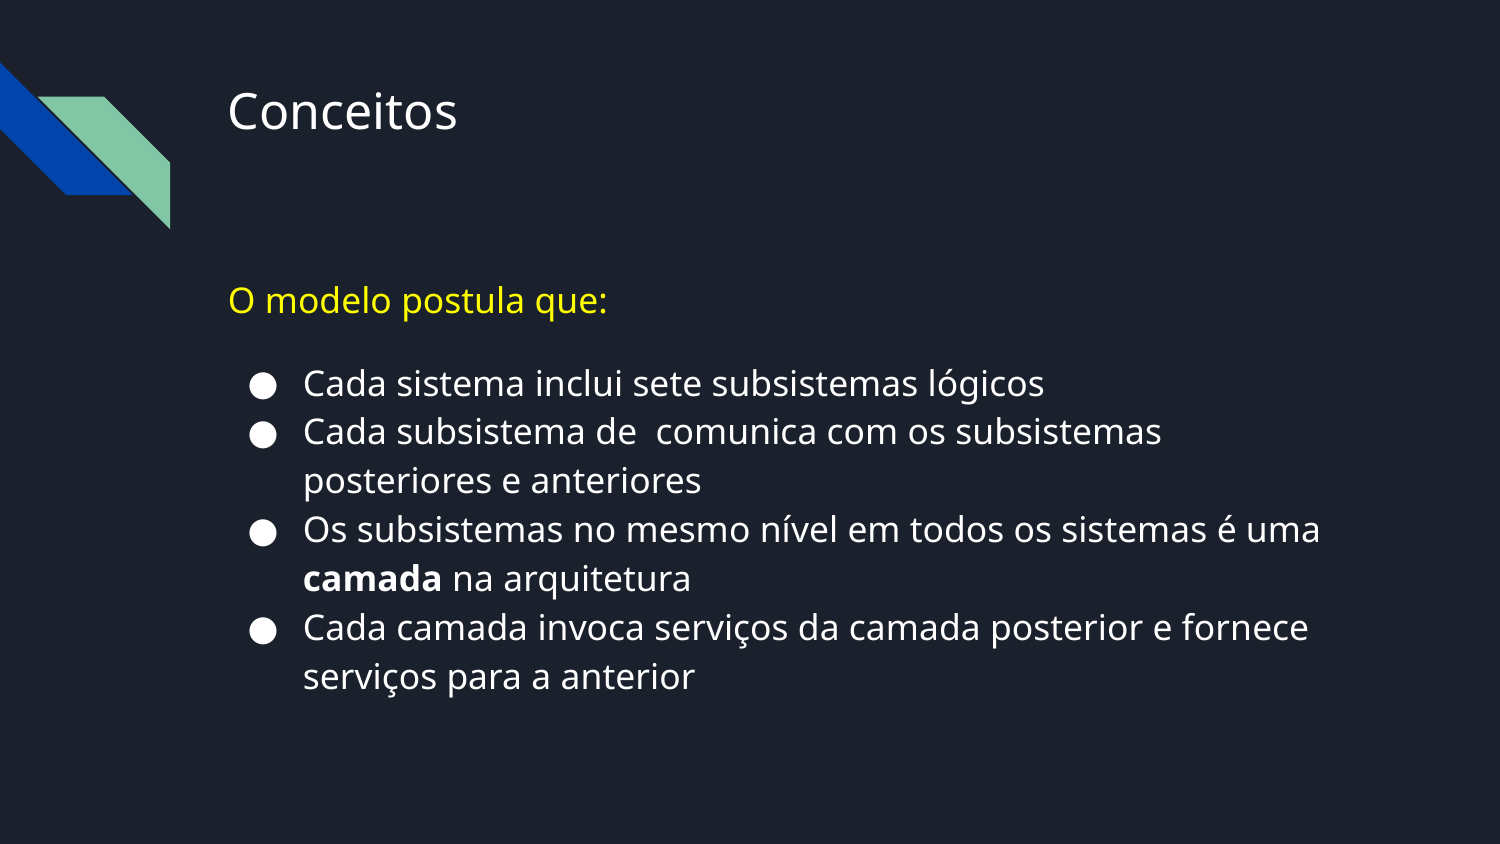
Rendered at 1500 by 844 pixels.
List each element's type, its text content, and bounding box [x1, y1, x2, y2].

title Conceitos [212, 64, 1368, 215]
list O modelo postula que: Cada sistema inclui sete subsistemas lógicos Cada subsistema de comunica com os subsistemas posteriores e anteriores Os subsistemas no mesmo nível em todos os sistemas é uma camada na arquitetura Cada camada invoca serviços da camada posterior e fornece serviços para a anterior [212, 257, 1368, 735]
